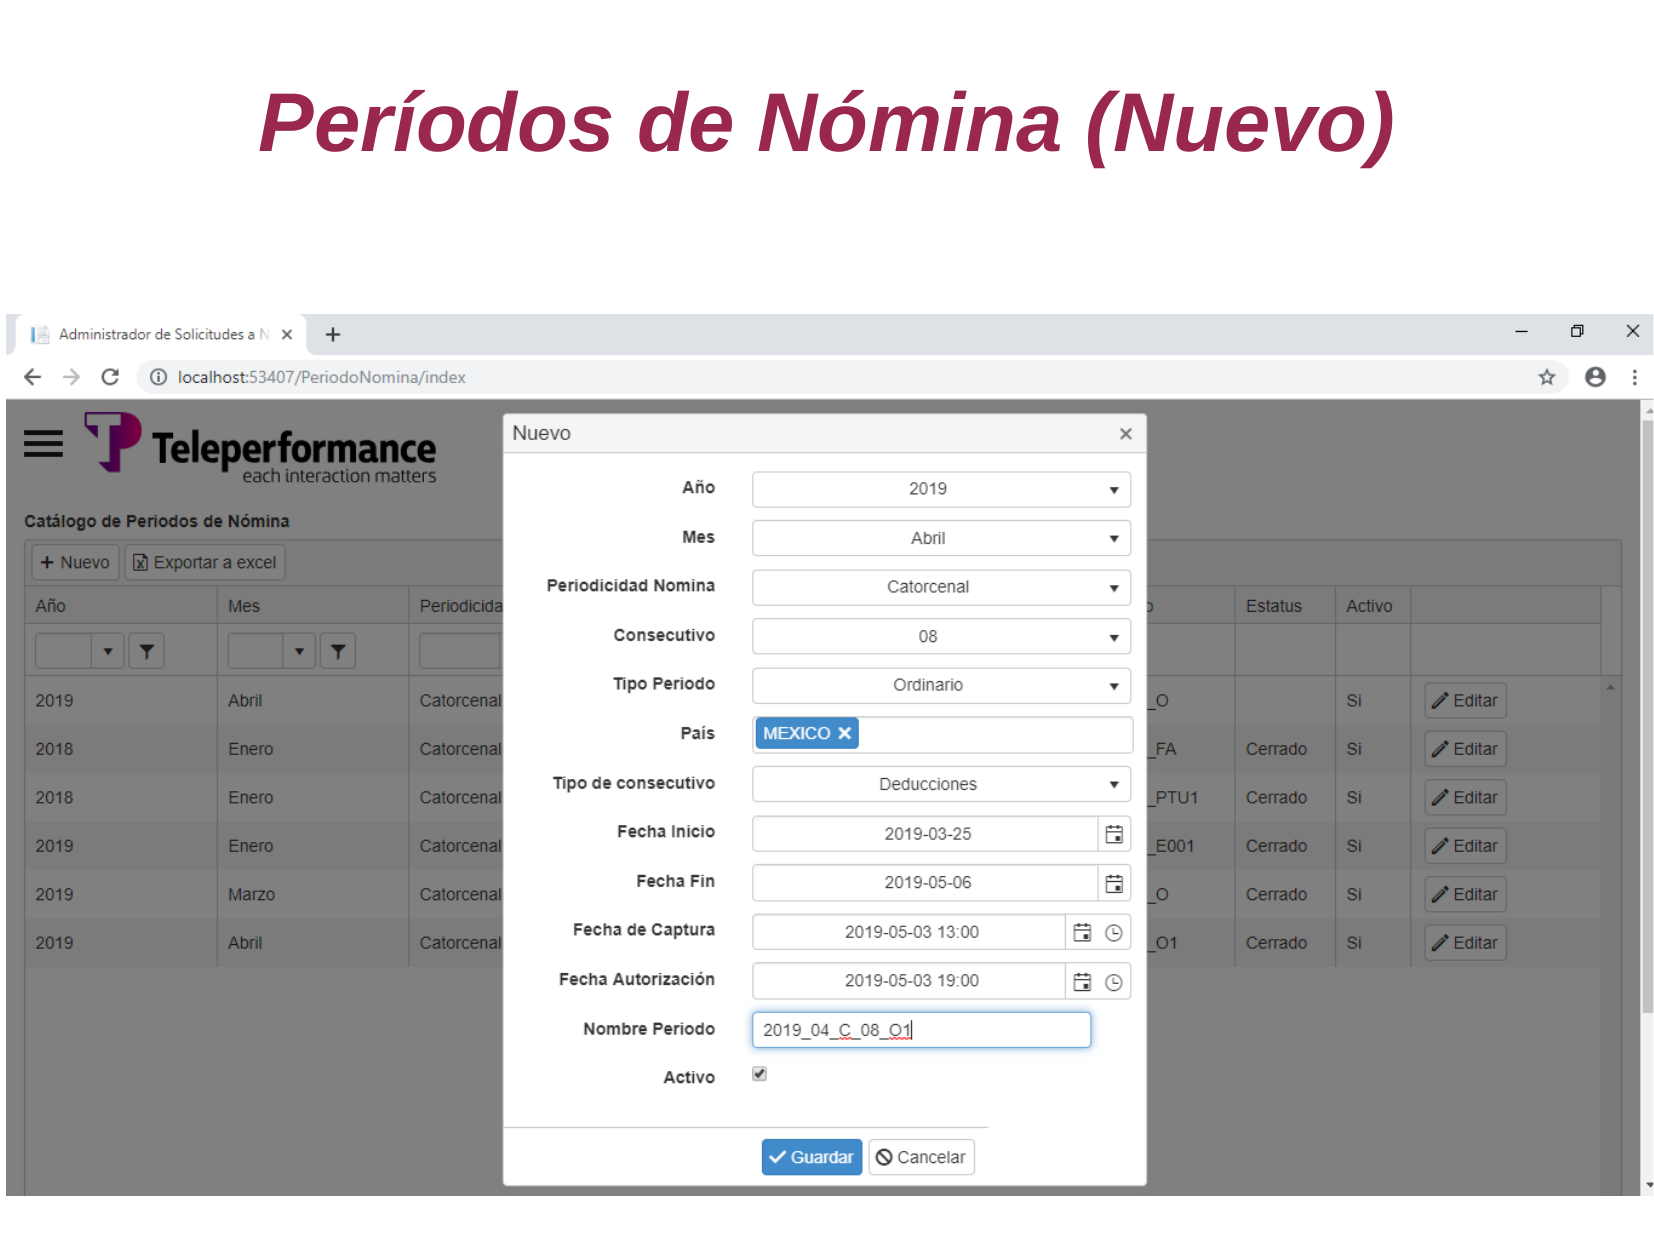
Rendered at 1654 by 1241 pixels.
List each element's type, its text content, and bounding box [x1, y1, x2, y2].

title Períodos de Nómina (Nuevo) [121, 19, 1534, 227]
picture [6, 314, 1654, 1196]
